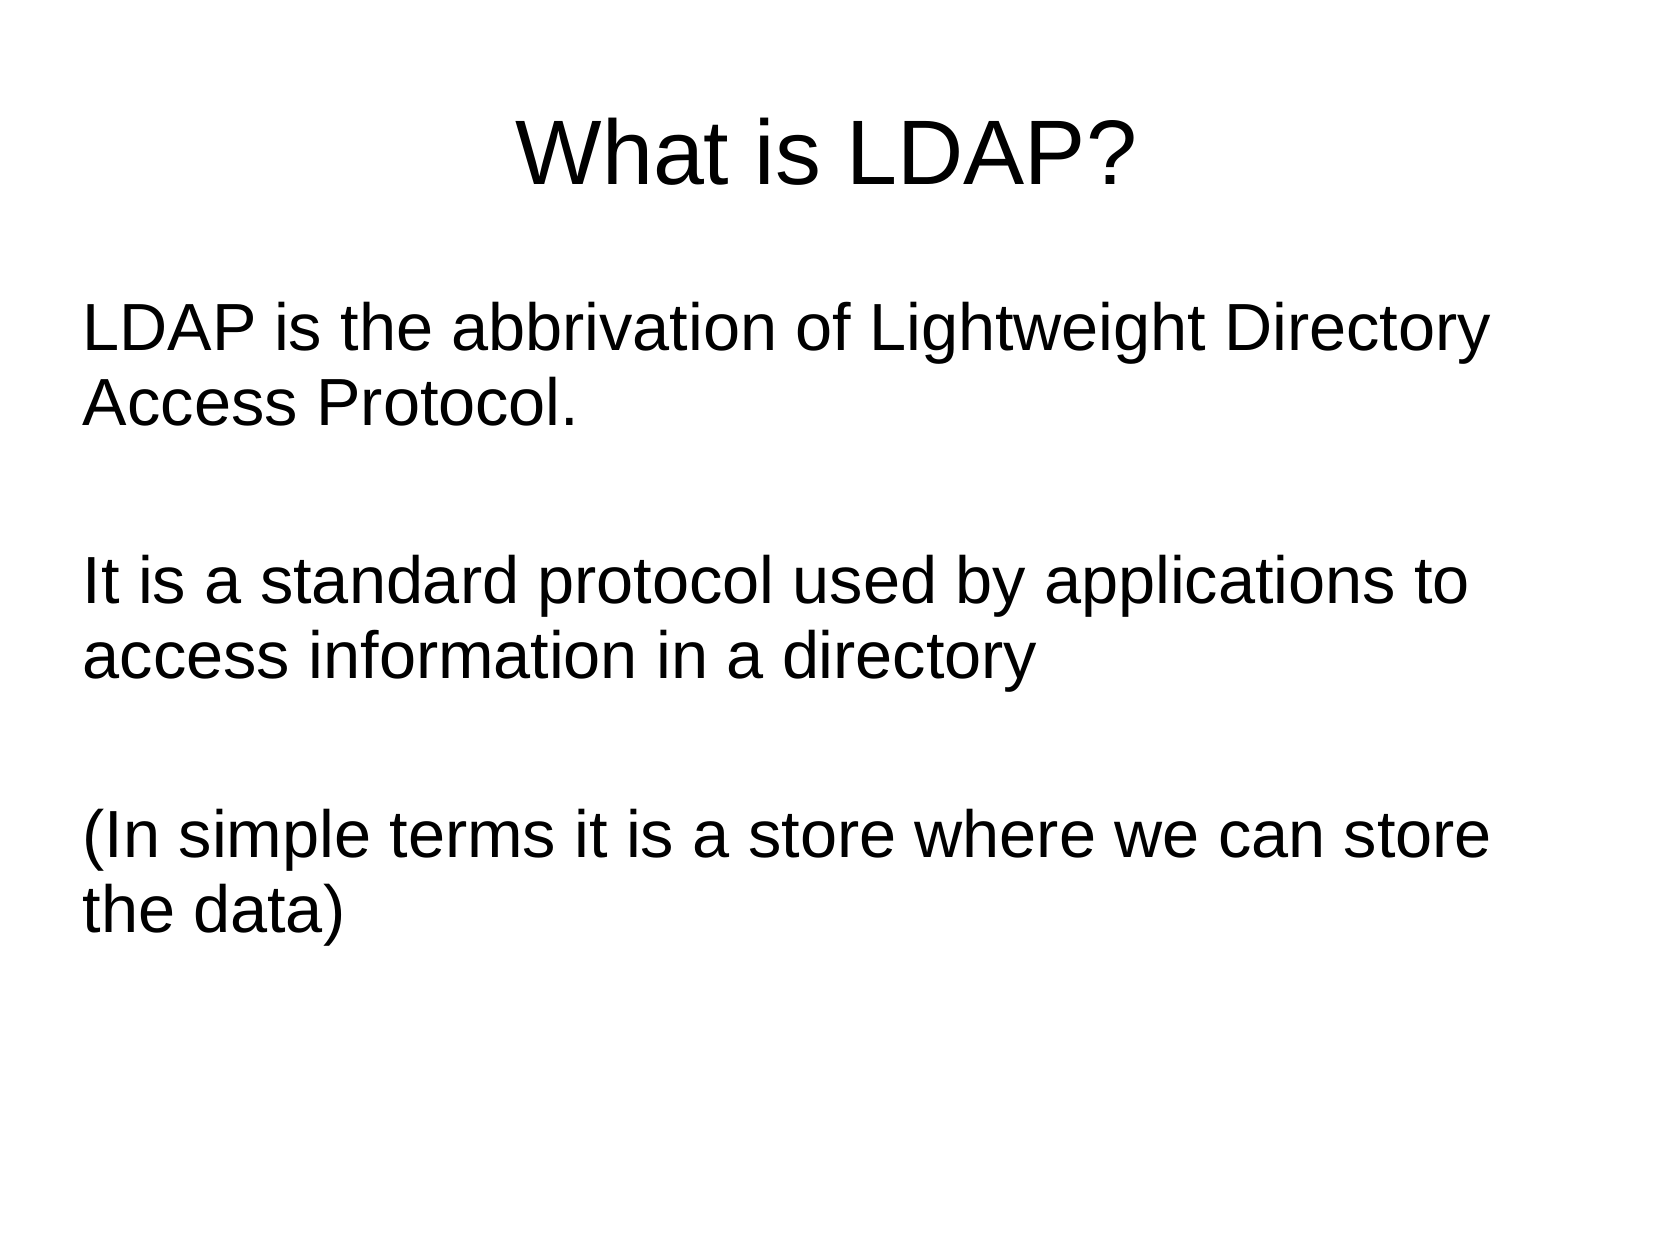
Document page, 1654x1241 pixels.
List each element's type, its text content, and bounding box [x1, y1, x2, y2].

list LDAP is the abbrivation of Lightweight Directory Access Protocol. It is a standard protocol used by applications to access information in a directory (In simple terms it is a store where we can store the data) [82, 290, 1571, 1109]
title What is LDAP? [82, 49, 1571, 257]
